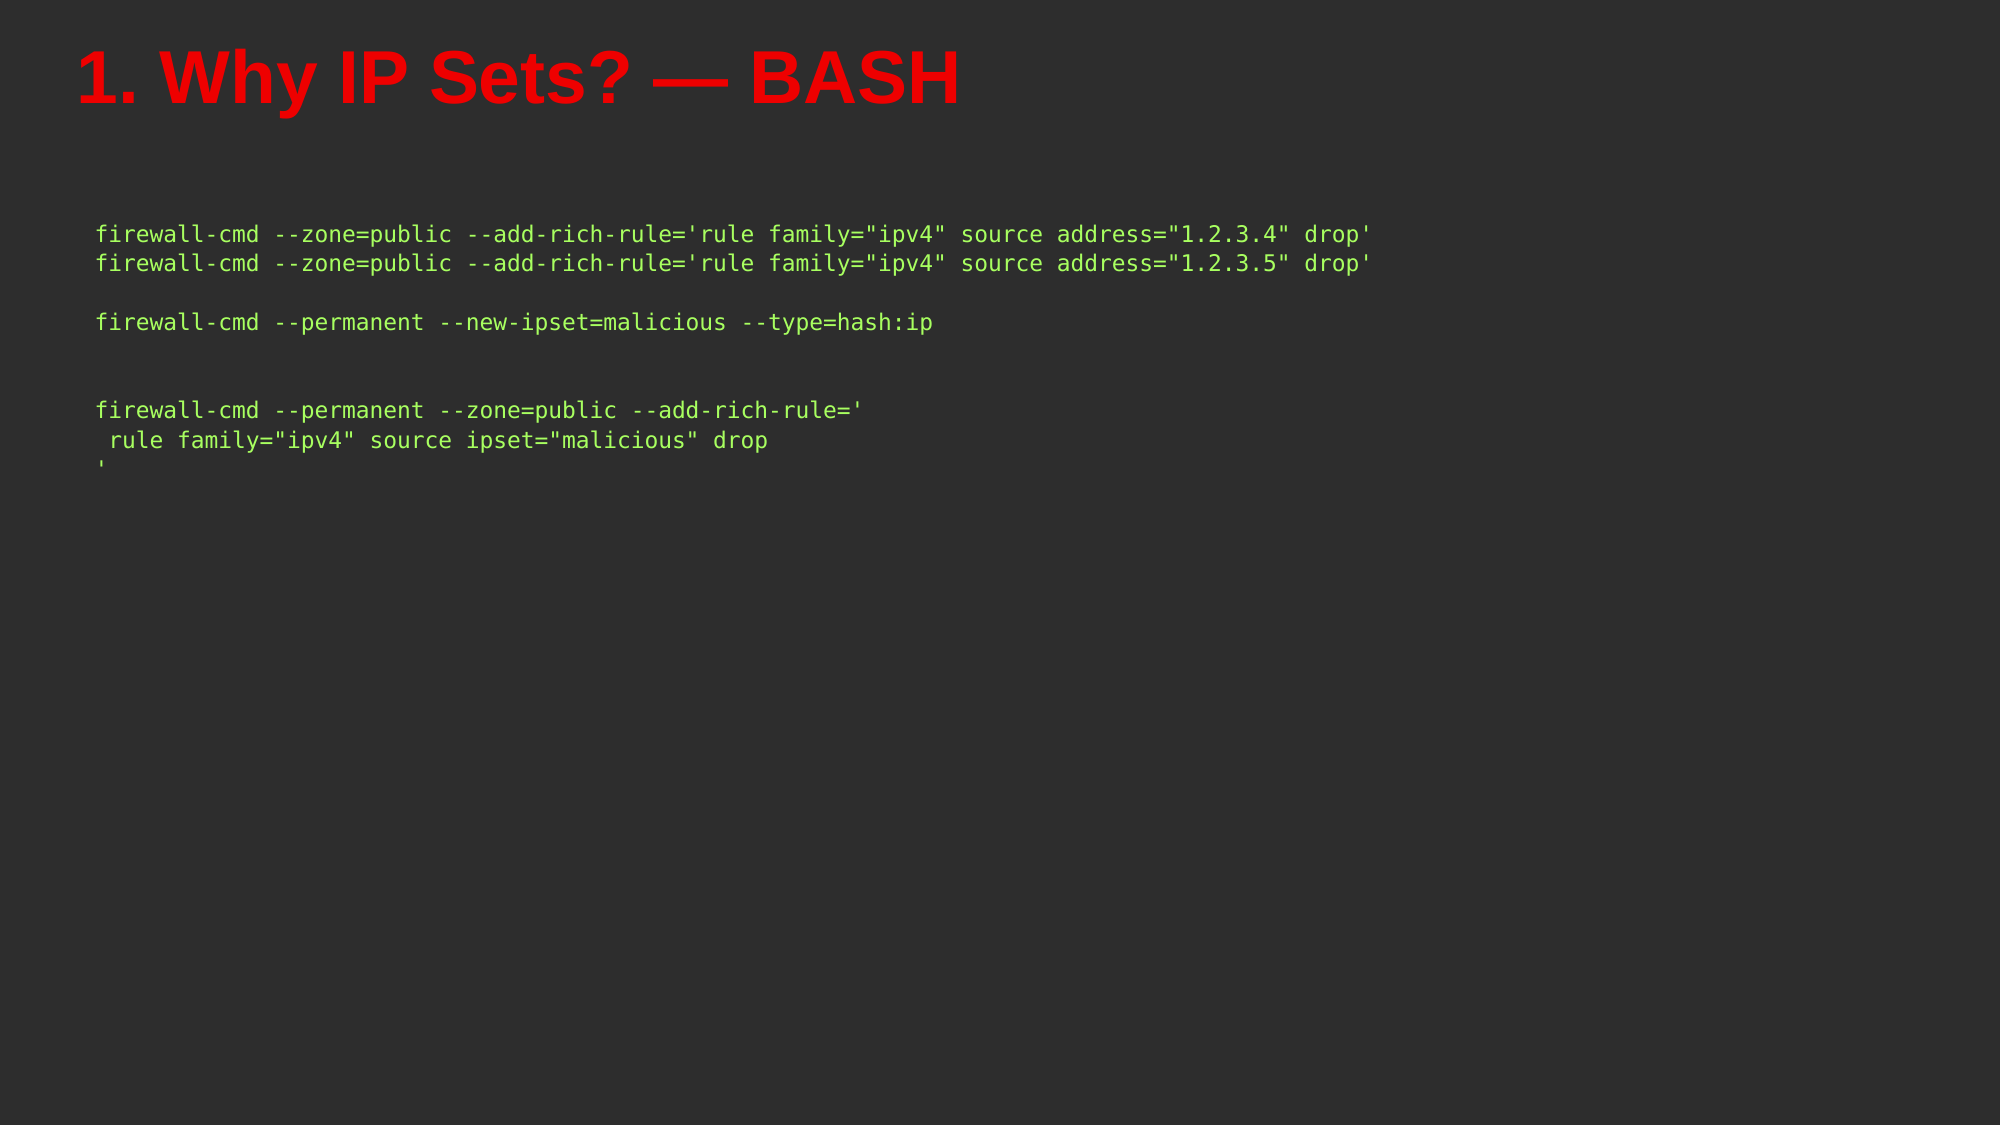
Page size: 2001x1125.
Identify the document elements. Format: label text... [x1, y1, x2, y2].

text_box firewall-cmd --zone=public --add-rich-rule='rule family="ipv4" source address="1.2.3.4" drop' firewall-cmd --zone=public --add-rich-rule='rule family="ipv4" source address="1.2.3.5" drop' firewall-cmd --permanent --new-ipset=malicious --type=hash:ip firewall-cmd --permanent --zone=public --add-rich-rule=' rule family="ipv4" source ipset="malicious" drop ' [59, 194, 1942, 1093]
text_box 1. Why IP Sets? — BASH [59, 23, 1942, 178]
